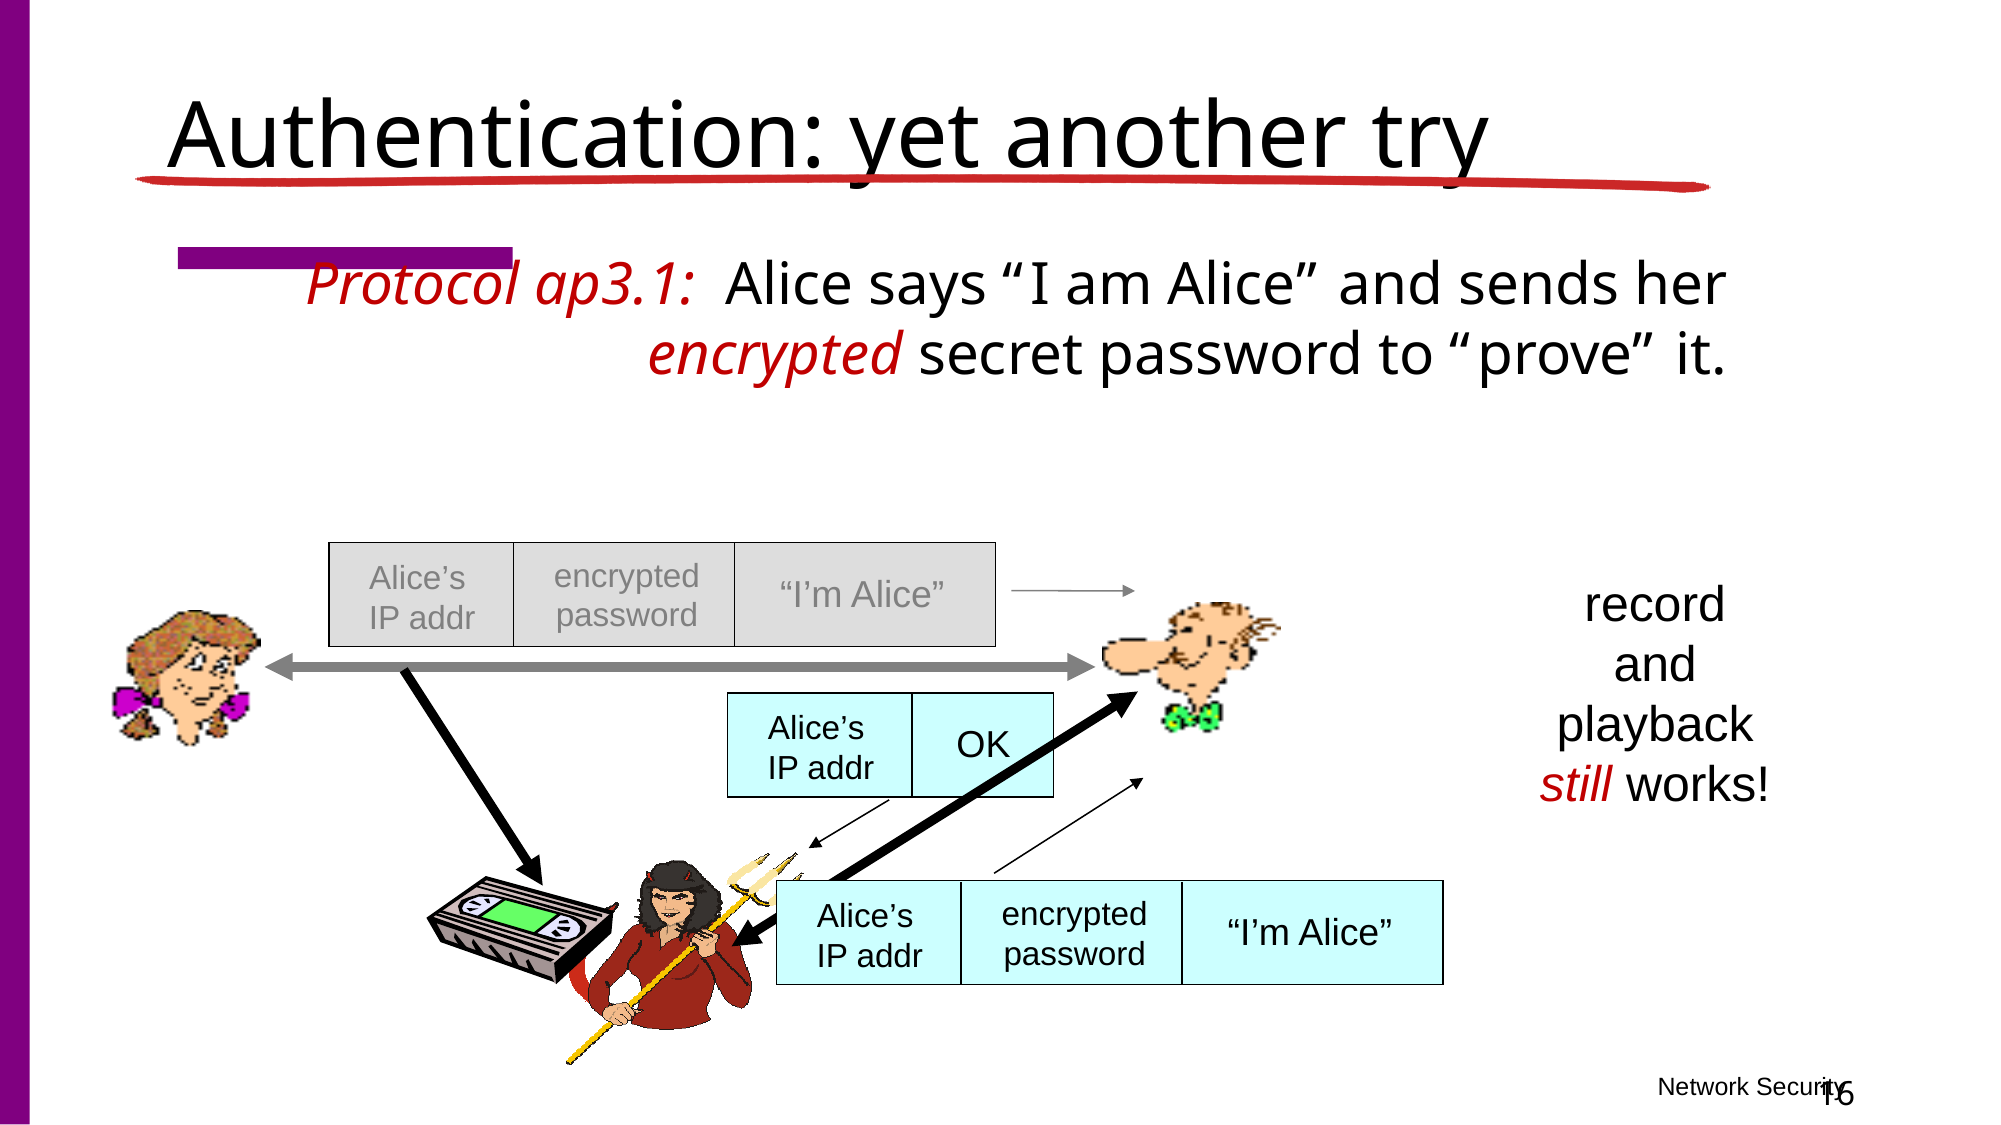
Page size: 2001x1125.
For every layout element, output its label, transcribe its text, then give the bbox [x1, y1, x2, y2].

text_box [329, 542, 996, 647]
title Authentication: yet another try [116, 37, 1817, 225]
text_box Alice’s IP addr [801, 886, 939, 982]
text_box Alice’s IP addr [752, 698, 890, 795]
text_box Alice’s IP addr [354, 548, 491, 644]
text_box [776, 880, 1444, 985]
text_box [727, 692, 1054, 797]
picture [1102, 602, 1281, 739]
text_box [981, 751, 1054, 797]
text_box OK [941, 712, 1026, 773]
text_box “I’m Alice” [765, 562, 960, 623]
text_box encrypted password [986, 884, 1163, 980]
text_box “I’m Alice” [1212, 900, 1407, 962]
text_box Network Security [1016, 1062, 1862, 1114]
text_box encrypted password [539, 546, 716, 642]
picture [128, 169, 1729, 198]
text_box Protocol ap3.1: Alice says “I am Alice” and sends her encrypted secret password to “prove” it. [290, 238, 1743, 394]
picture [107, 610, 261, 752]
picture [426, 852, 804, 1065]
text_box record and playback still works! [1525, 563, 1786, 820]
